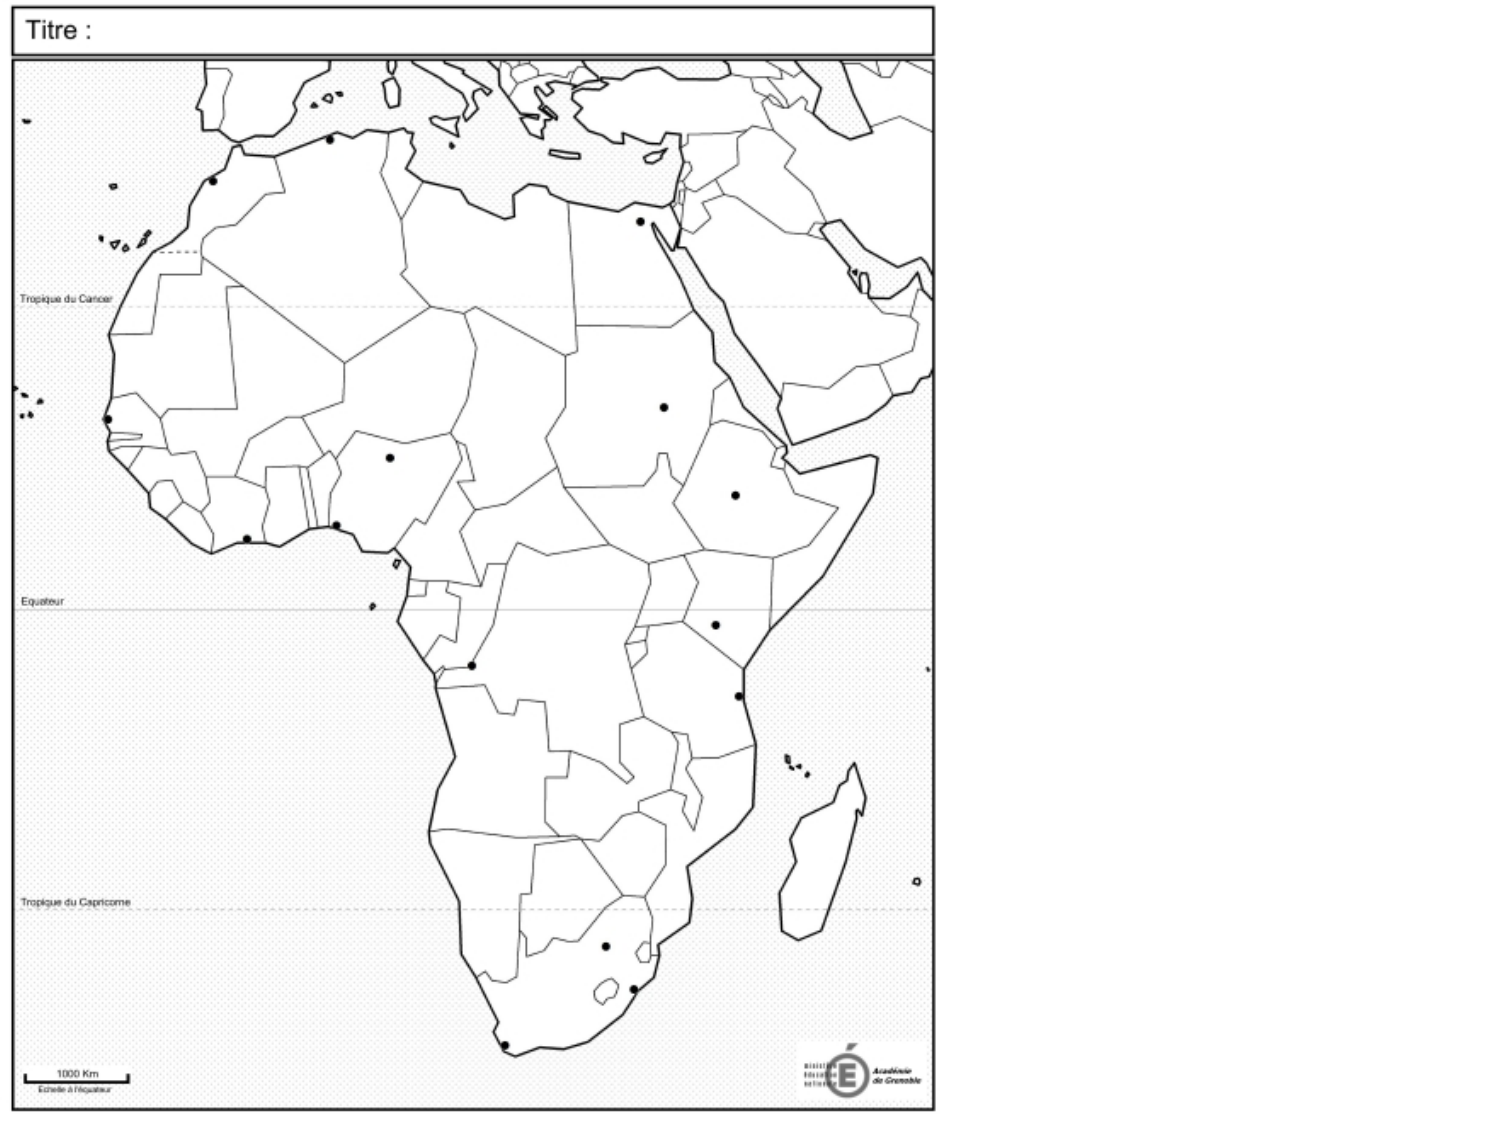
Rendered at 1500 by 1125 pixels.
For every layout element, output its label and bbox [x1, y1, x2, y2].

picture [0, 0, 941, 1125]
